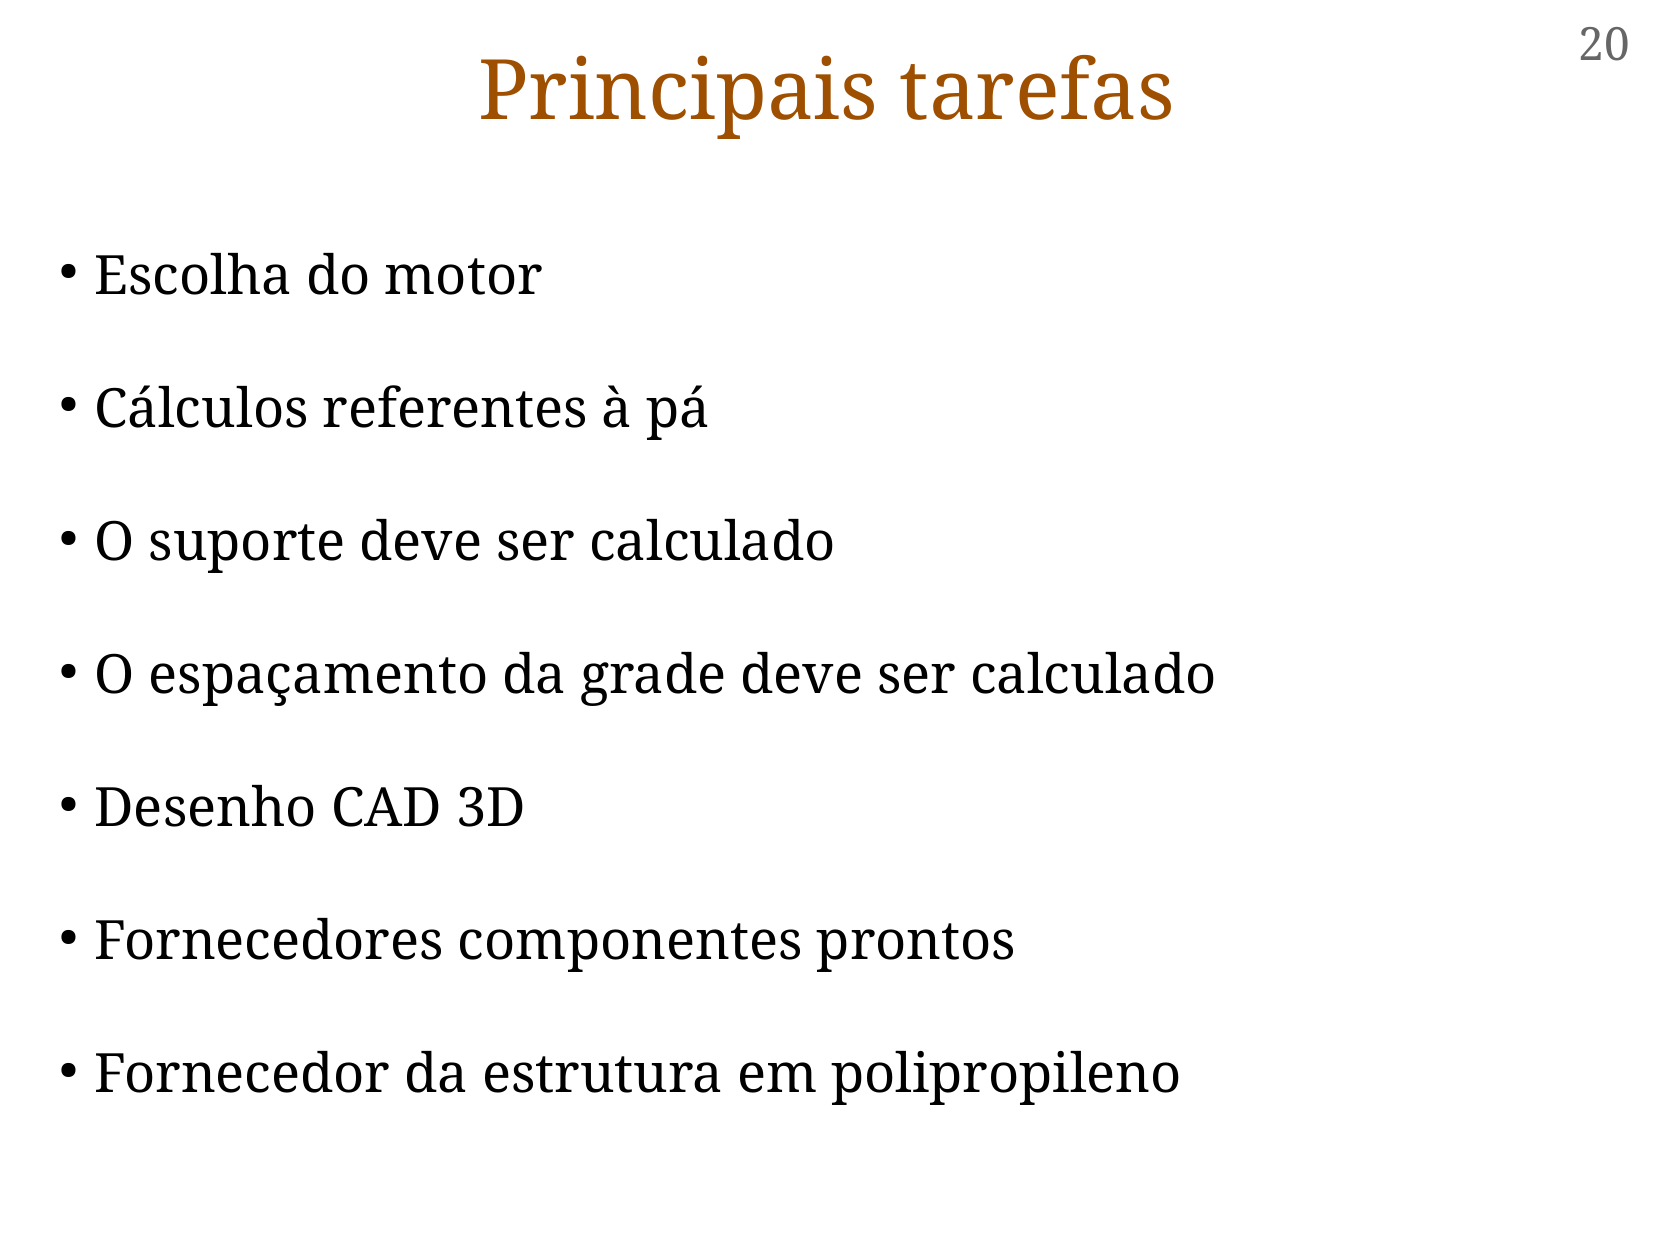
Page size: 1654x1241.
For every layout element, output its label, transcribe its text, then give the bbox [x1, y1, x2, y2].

title Principais tarefas [59, 29, 1595, 148]
list Escolha do motor Cálculos referentes à pá O suporte deve ser calculado O espaçamento da grade deve ser calculado Desenho CAD 3D Fornecedores componentes prontos Fornecedor da estrutura em polipropileno [59, 236, 1595, 1211]
